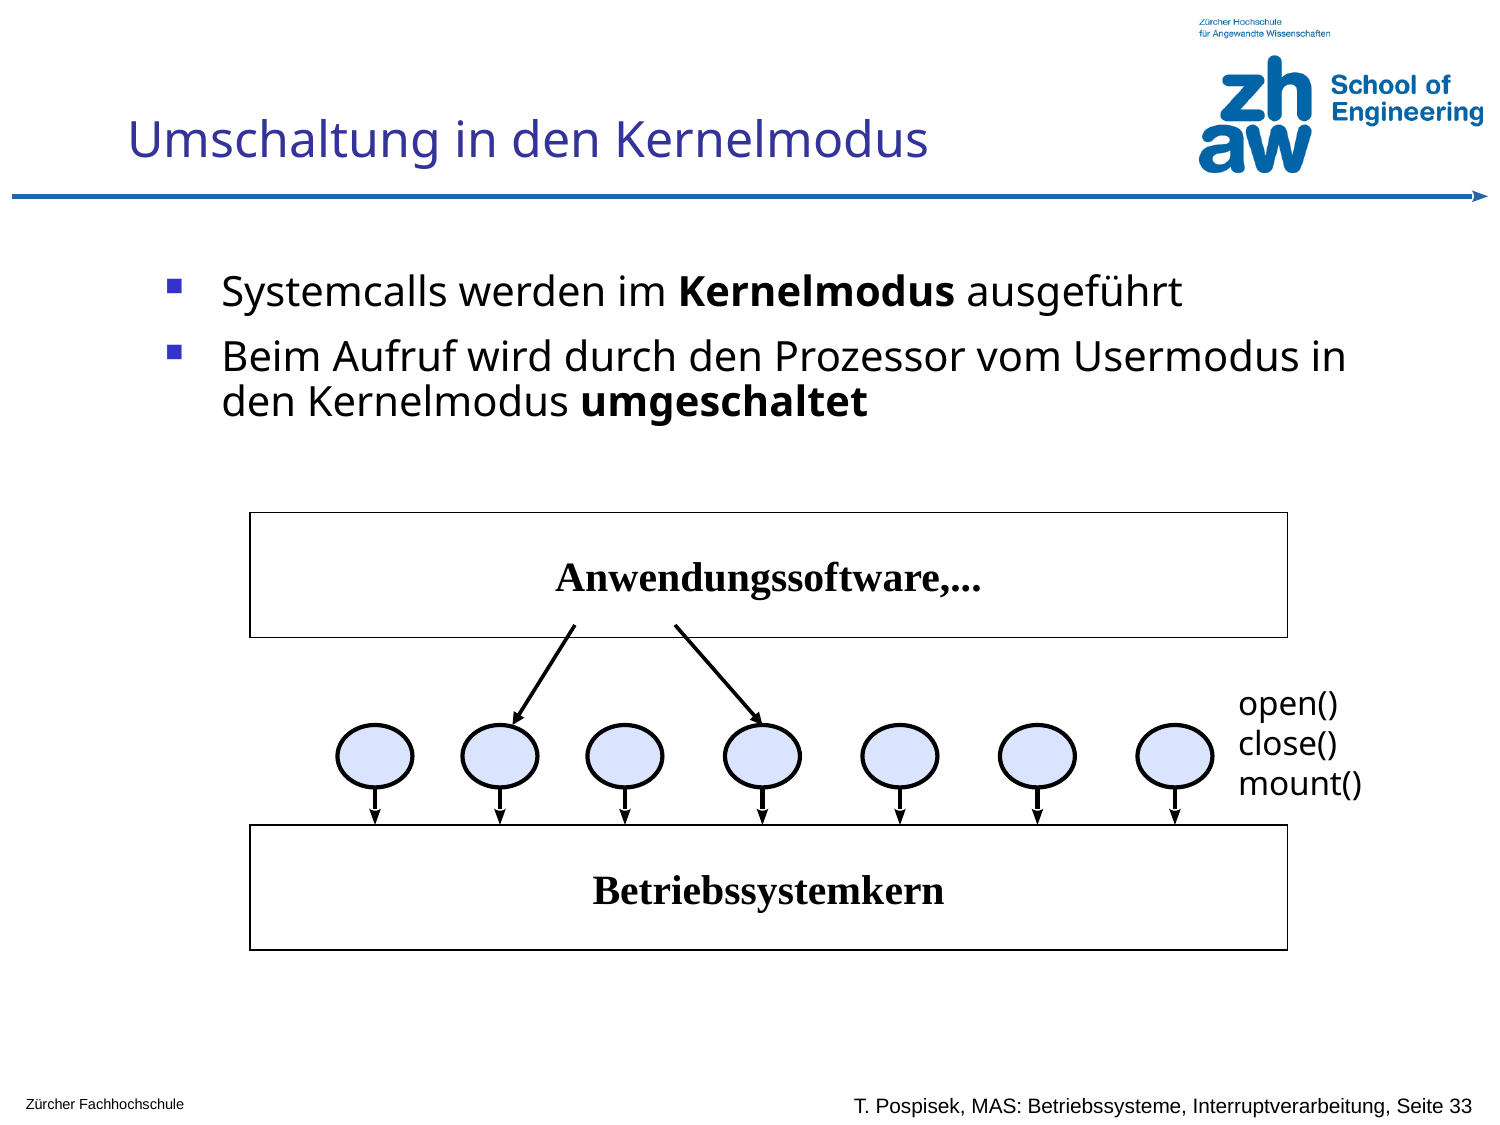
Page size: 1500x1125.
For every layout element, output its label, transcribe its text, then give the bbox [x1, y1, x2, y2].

text_box [462, 724, 538, 788]
picture [1199, 19, 1483, 173]
text_box [999, 724, 1075, 788]
text_box Anwendungssoftware,... [249, 512, 1288, 638]
text_box [337, 724, 413, 788]
text_box [587, 724, 663, 788]
text_box [862, 724, 938, 788]
list Systemcalls werden im Kernelmodus ausgeführt Beim Aufruf wird durch den Prozessor vom Usermodus in den Kernelmodus umgeschaltet [150, 262, 1425, 413]
text_box [1137, 724, 1213, 788]
text_box open() close() mount() [1223, 674, 1377, 810]
text_box [724, 724, 800, 788]
text_box Betriebssystemkern [249, 825, 1288, 950]
title Umschaltung in den Kernelmodus [112, 66, 1391, 175]
